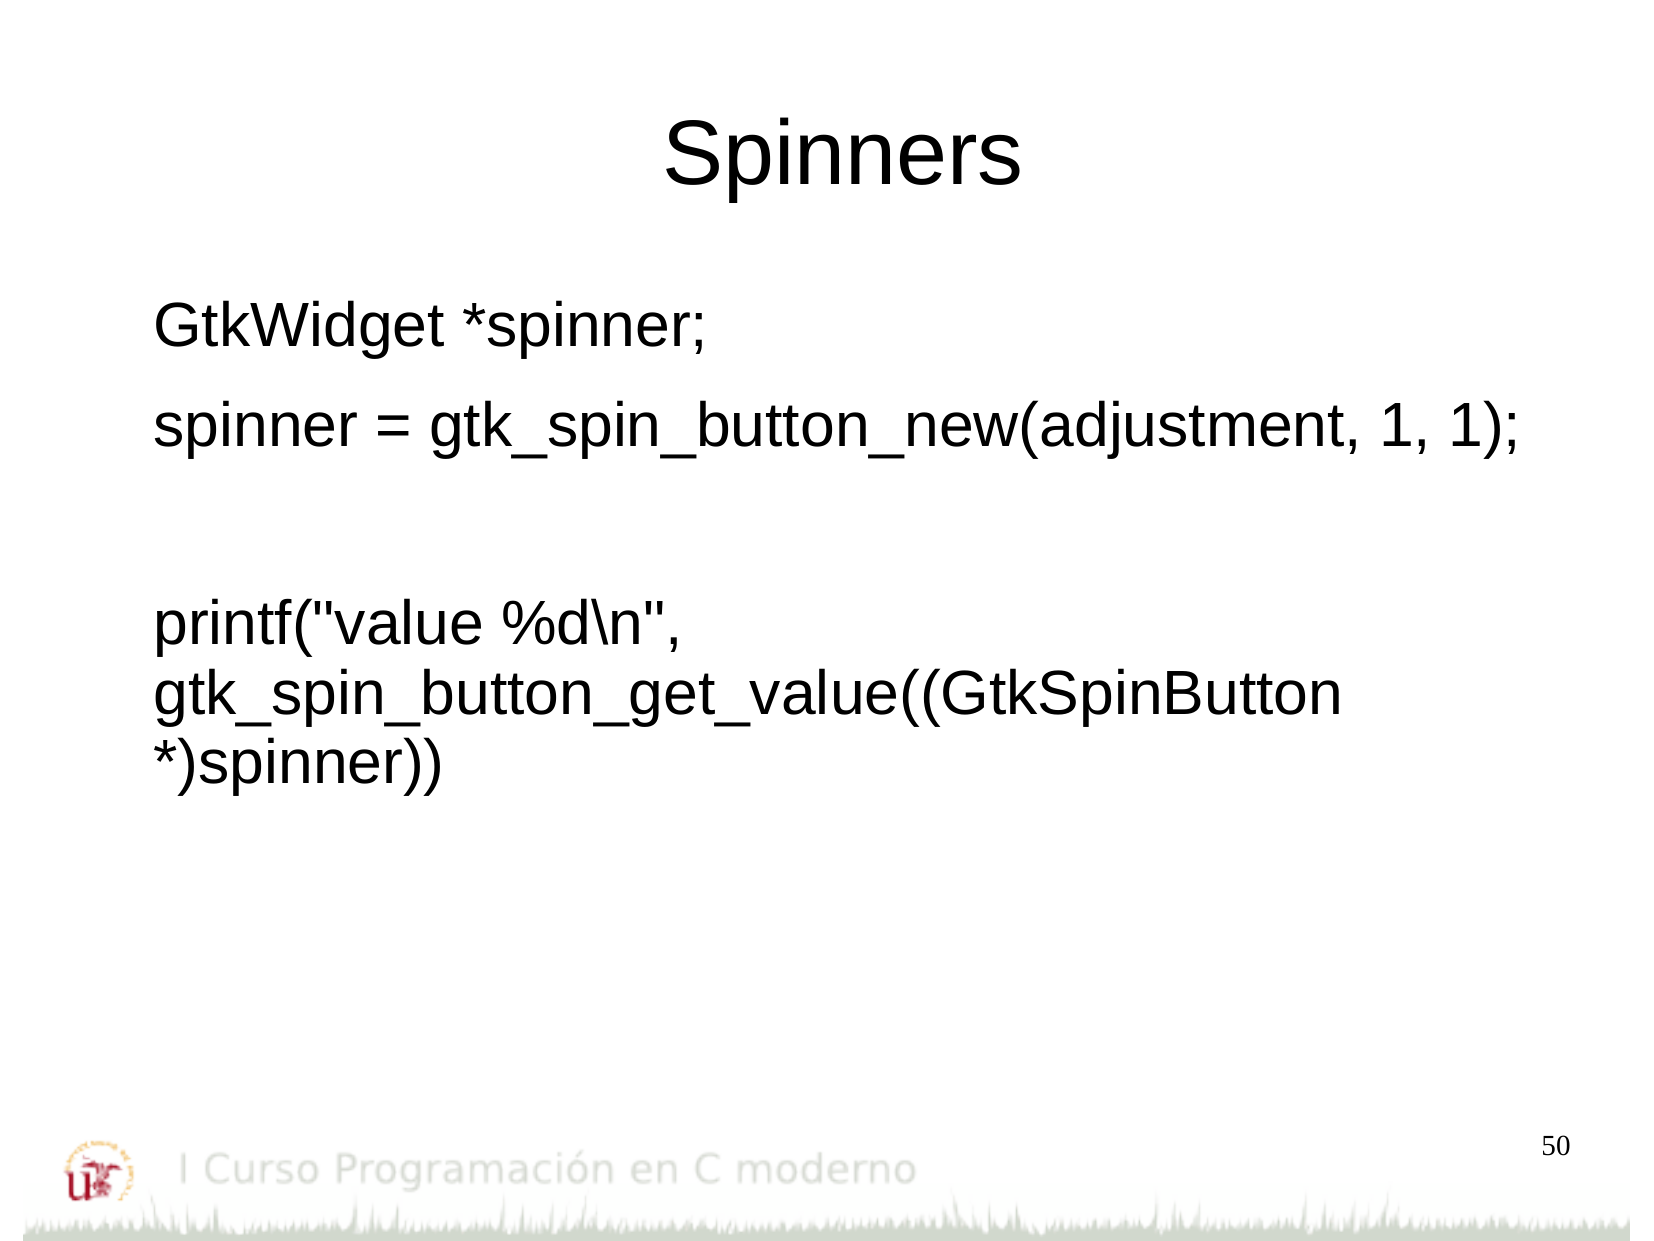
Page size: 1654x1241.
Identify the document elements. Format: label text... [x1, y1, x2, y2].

list GtkWidget *spinner; spinner = gtk_spin_button_new(adjustment, 1, 1); printf("value %d\n", gtk_spin_button_get_value((GtkSpinButton *)spinner)) [82, 290, 1538, 1010]
picture [23, 1136, 1630, 1241]
title Spinners [82, 49, 1571, 257]
